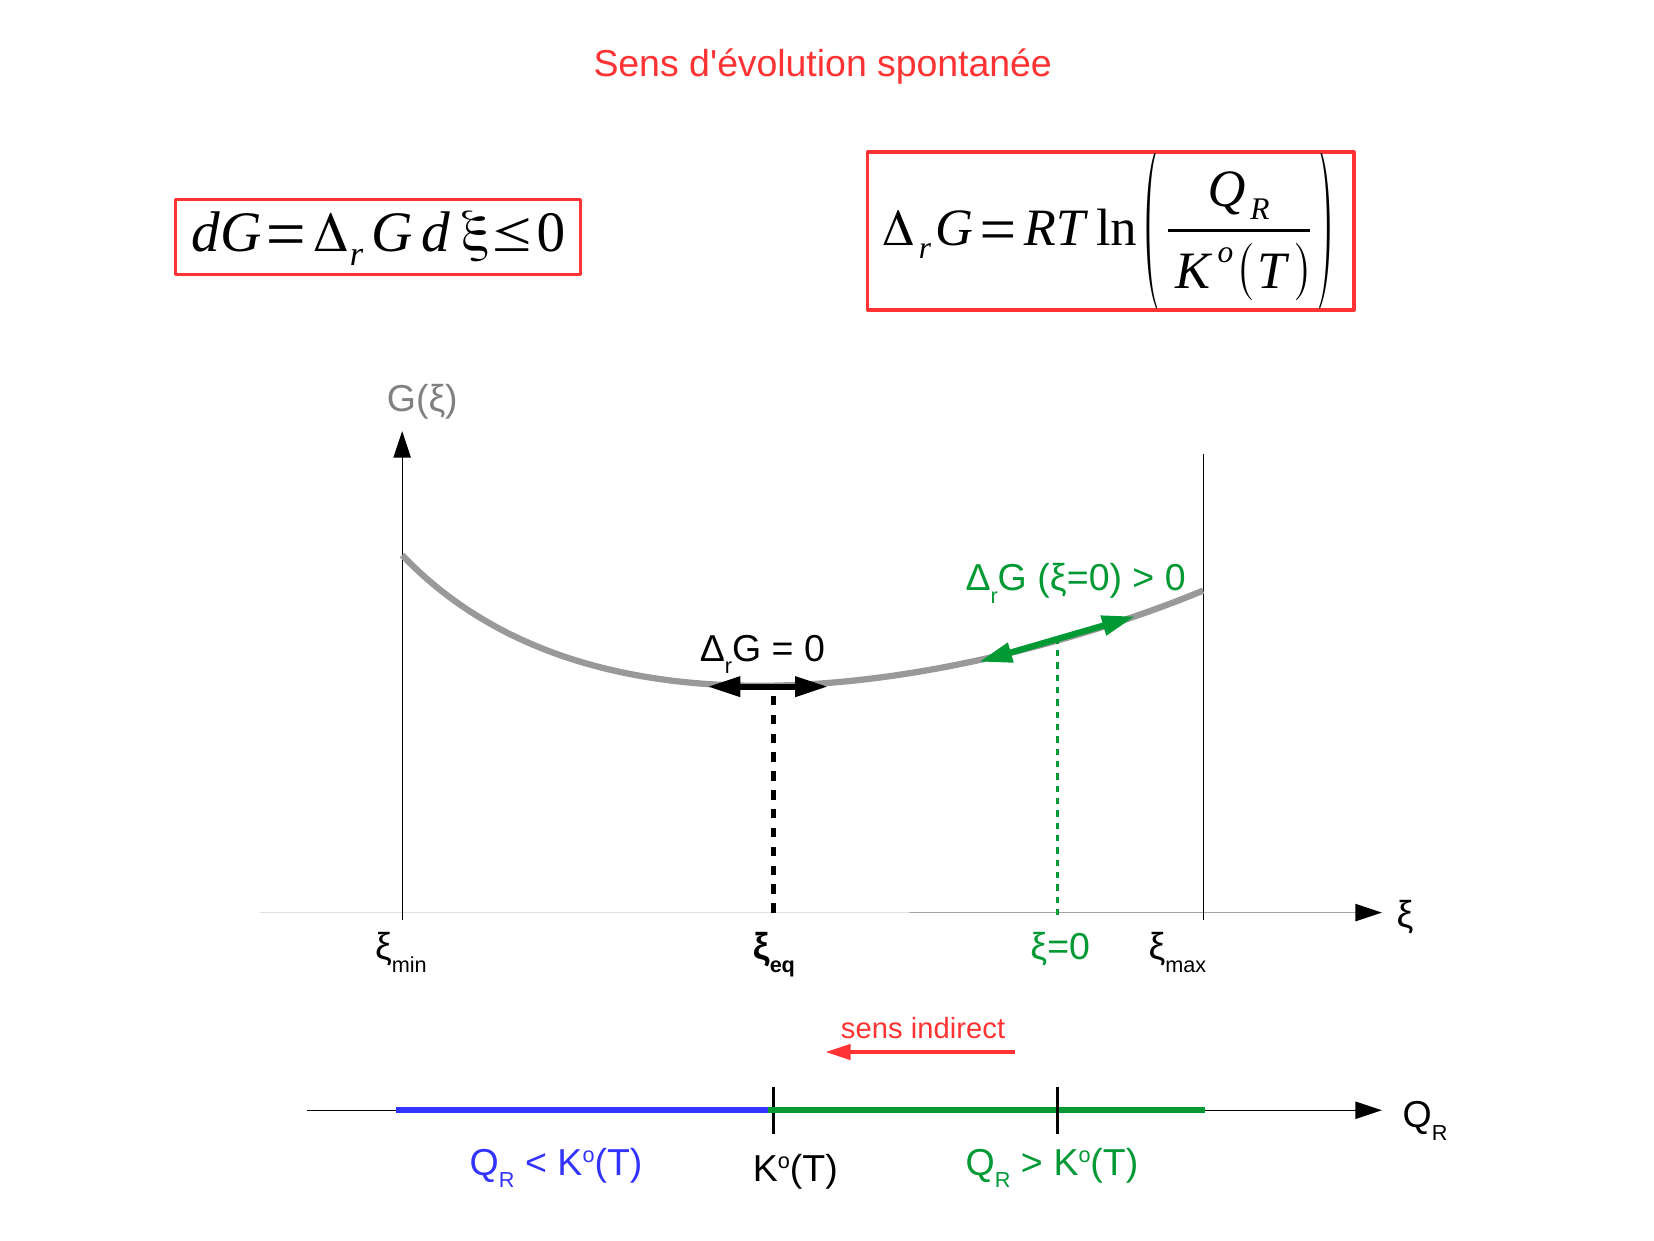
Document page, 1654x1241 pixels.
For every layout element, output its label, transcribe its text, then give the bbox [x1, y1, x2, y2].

chart [177, 200, 579, 273]
text_box ξmax [1133, 918, 1268, 999]
text_box ξmin [360, 918, 455, 999]
text_box QR [1387, 1086, 1530, 1153]
text_box ξeq [738, 918, 815, 999]
text_box ξ [1381, 885, 1441, 943]
text_box QR < Ko(T) [454, 1133, 674, 1200]
text_box Ko(T) [738, 1139, 857, 1197]
text_box sens indirect [826, 1004, 1028, 1053]
text_box QR > Ko(T) [950, 1133, 1235, 1200]
text_box ξ=0 [1015, 918, 1111, 999]
text_box ΔrG (ξ=0) > 0 [950, 549, 1211, 616]
text_box Sens d'évolution spontanée [578, 35, 1081, 95]
text_box ΔrG = 0 [685, 620, 863, 682]
text_box G(ξ) [372, 369, 491, 427]
chart [869, 153, 1353, 309]
